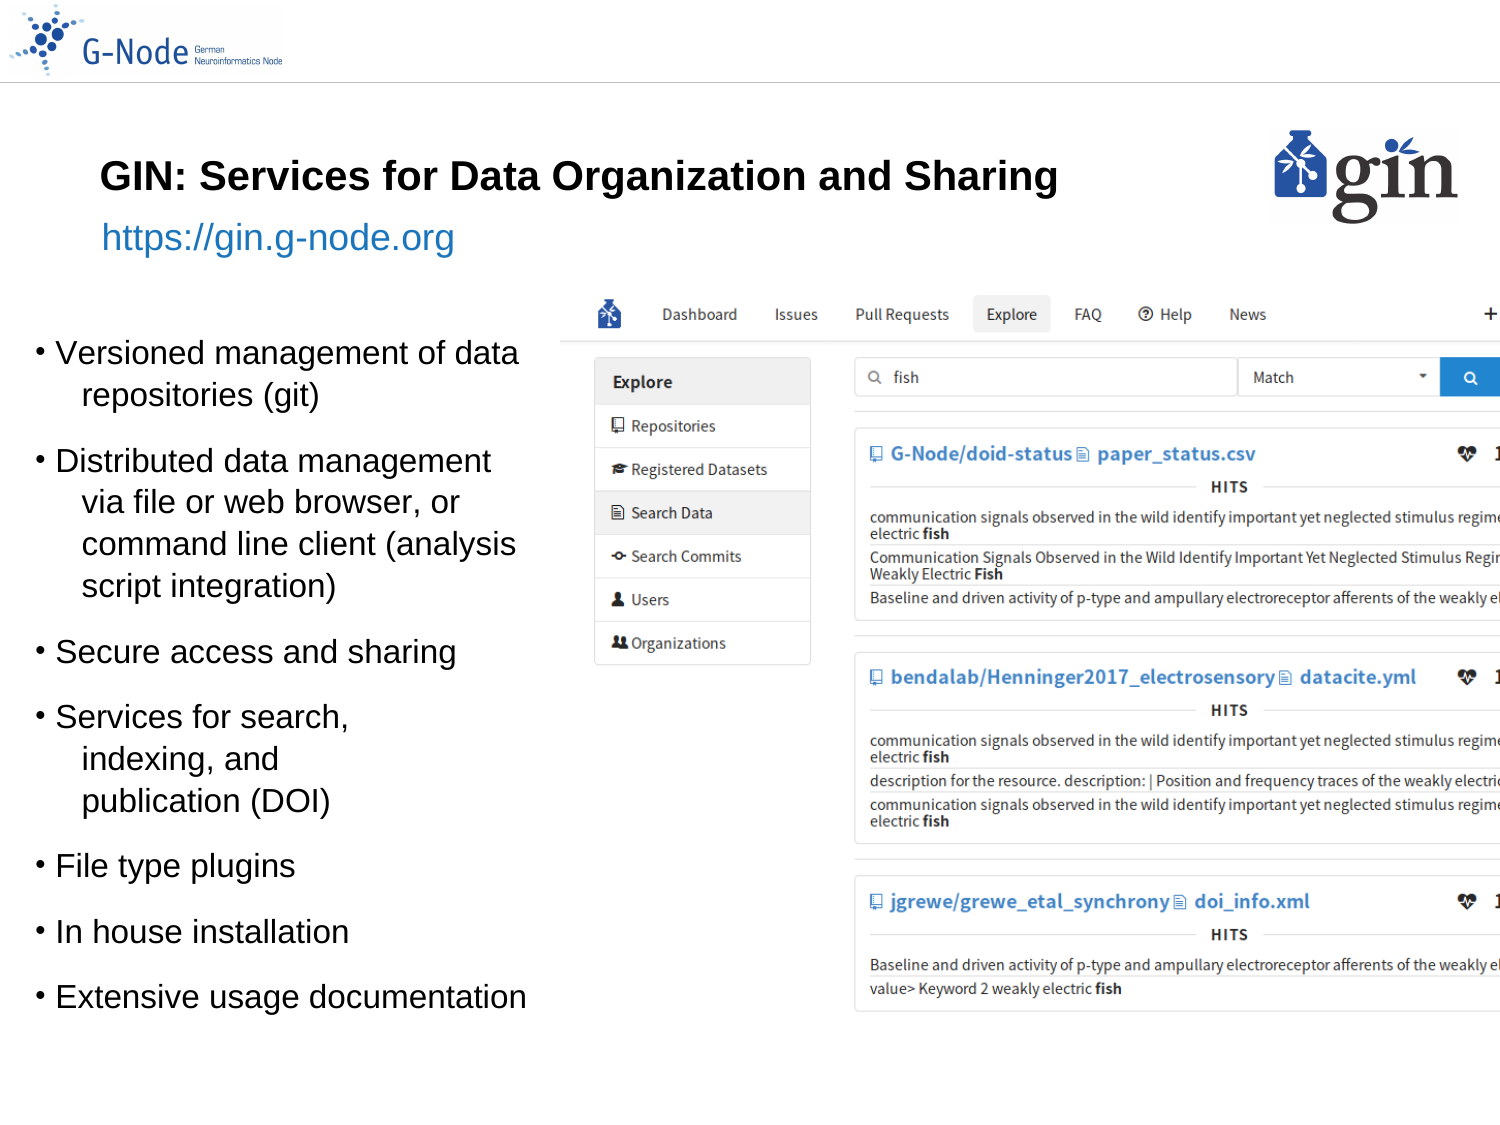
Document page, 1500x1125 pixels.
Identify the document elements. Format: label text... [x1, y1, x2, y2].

picture [9, 4, 282, 76]
text_box Versioned management of data repositories (git) Distributed data management via file or web browser, or command line client (analysis script integration) Secure access and sharing Services for search, indexing, and publication (DOI) File type plugins In house installation Extensive usage documentation [19, 321, 550, 1024]
picture [1271, 128, 1460, 226]
picture [560, 291, 1500, 1022]
text_box GIN: Services for Data Organization and Sharing [84, 140, 1271, 207]
text_box https://gin.g-node.org [86, 170, 471, 266]
